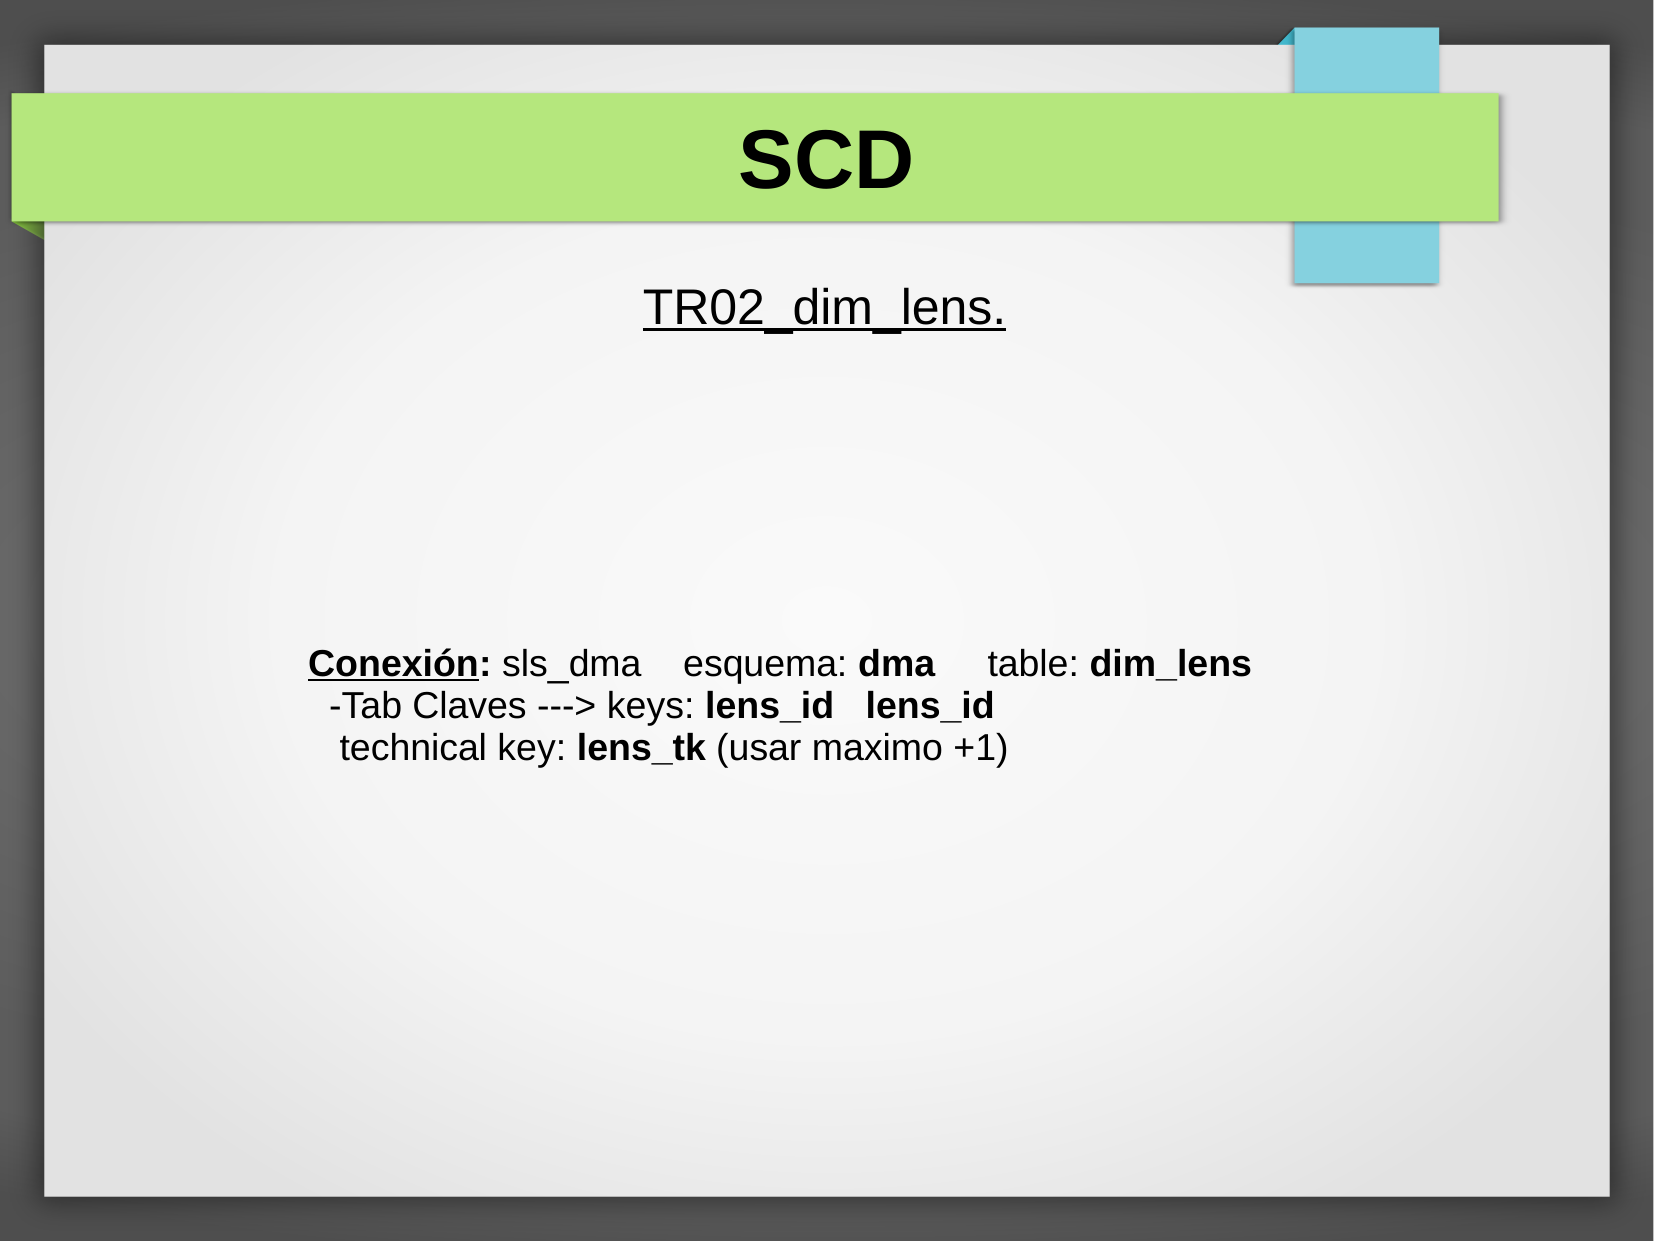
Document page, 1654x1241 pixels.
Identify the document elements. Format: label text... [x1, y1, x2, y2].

text_box Conexión: sls_dma esquema: dma table: dim_lens -Tab Claves ---> keys: lens_id lens_id technical key: lens_tk (usar maximo +1) [293, 635, 1453, 818]
text_box TR02_dim_lens. [628, 272, 1022, 344]
title SCD [70, 106, 1583, 213]
picture [0, 0, 1654, 1241]
